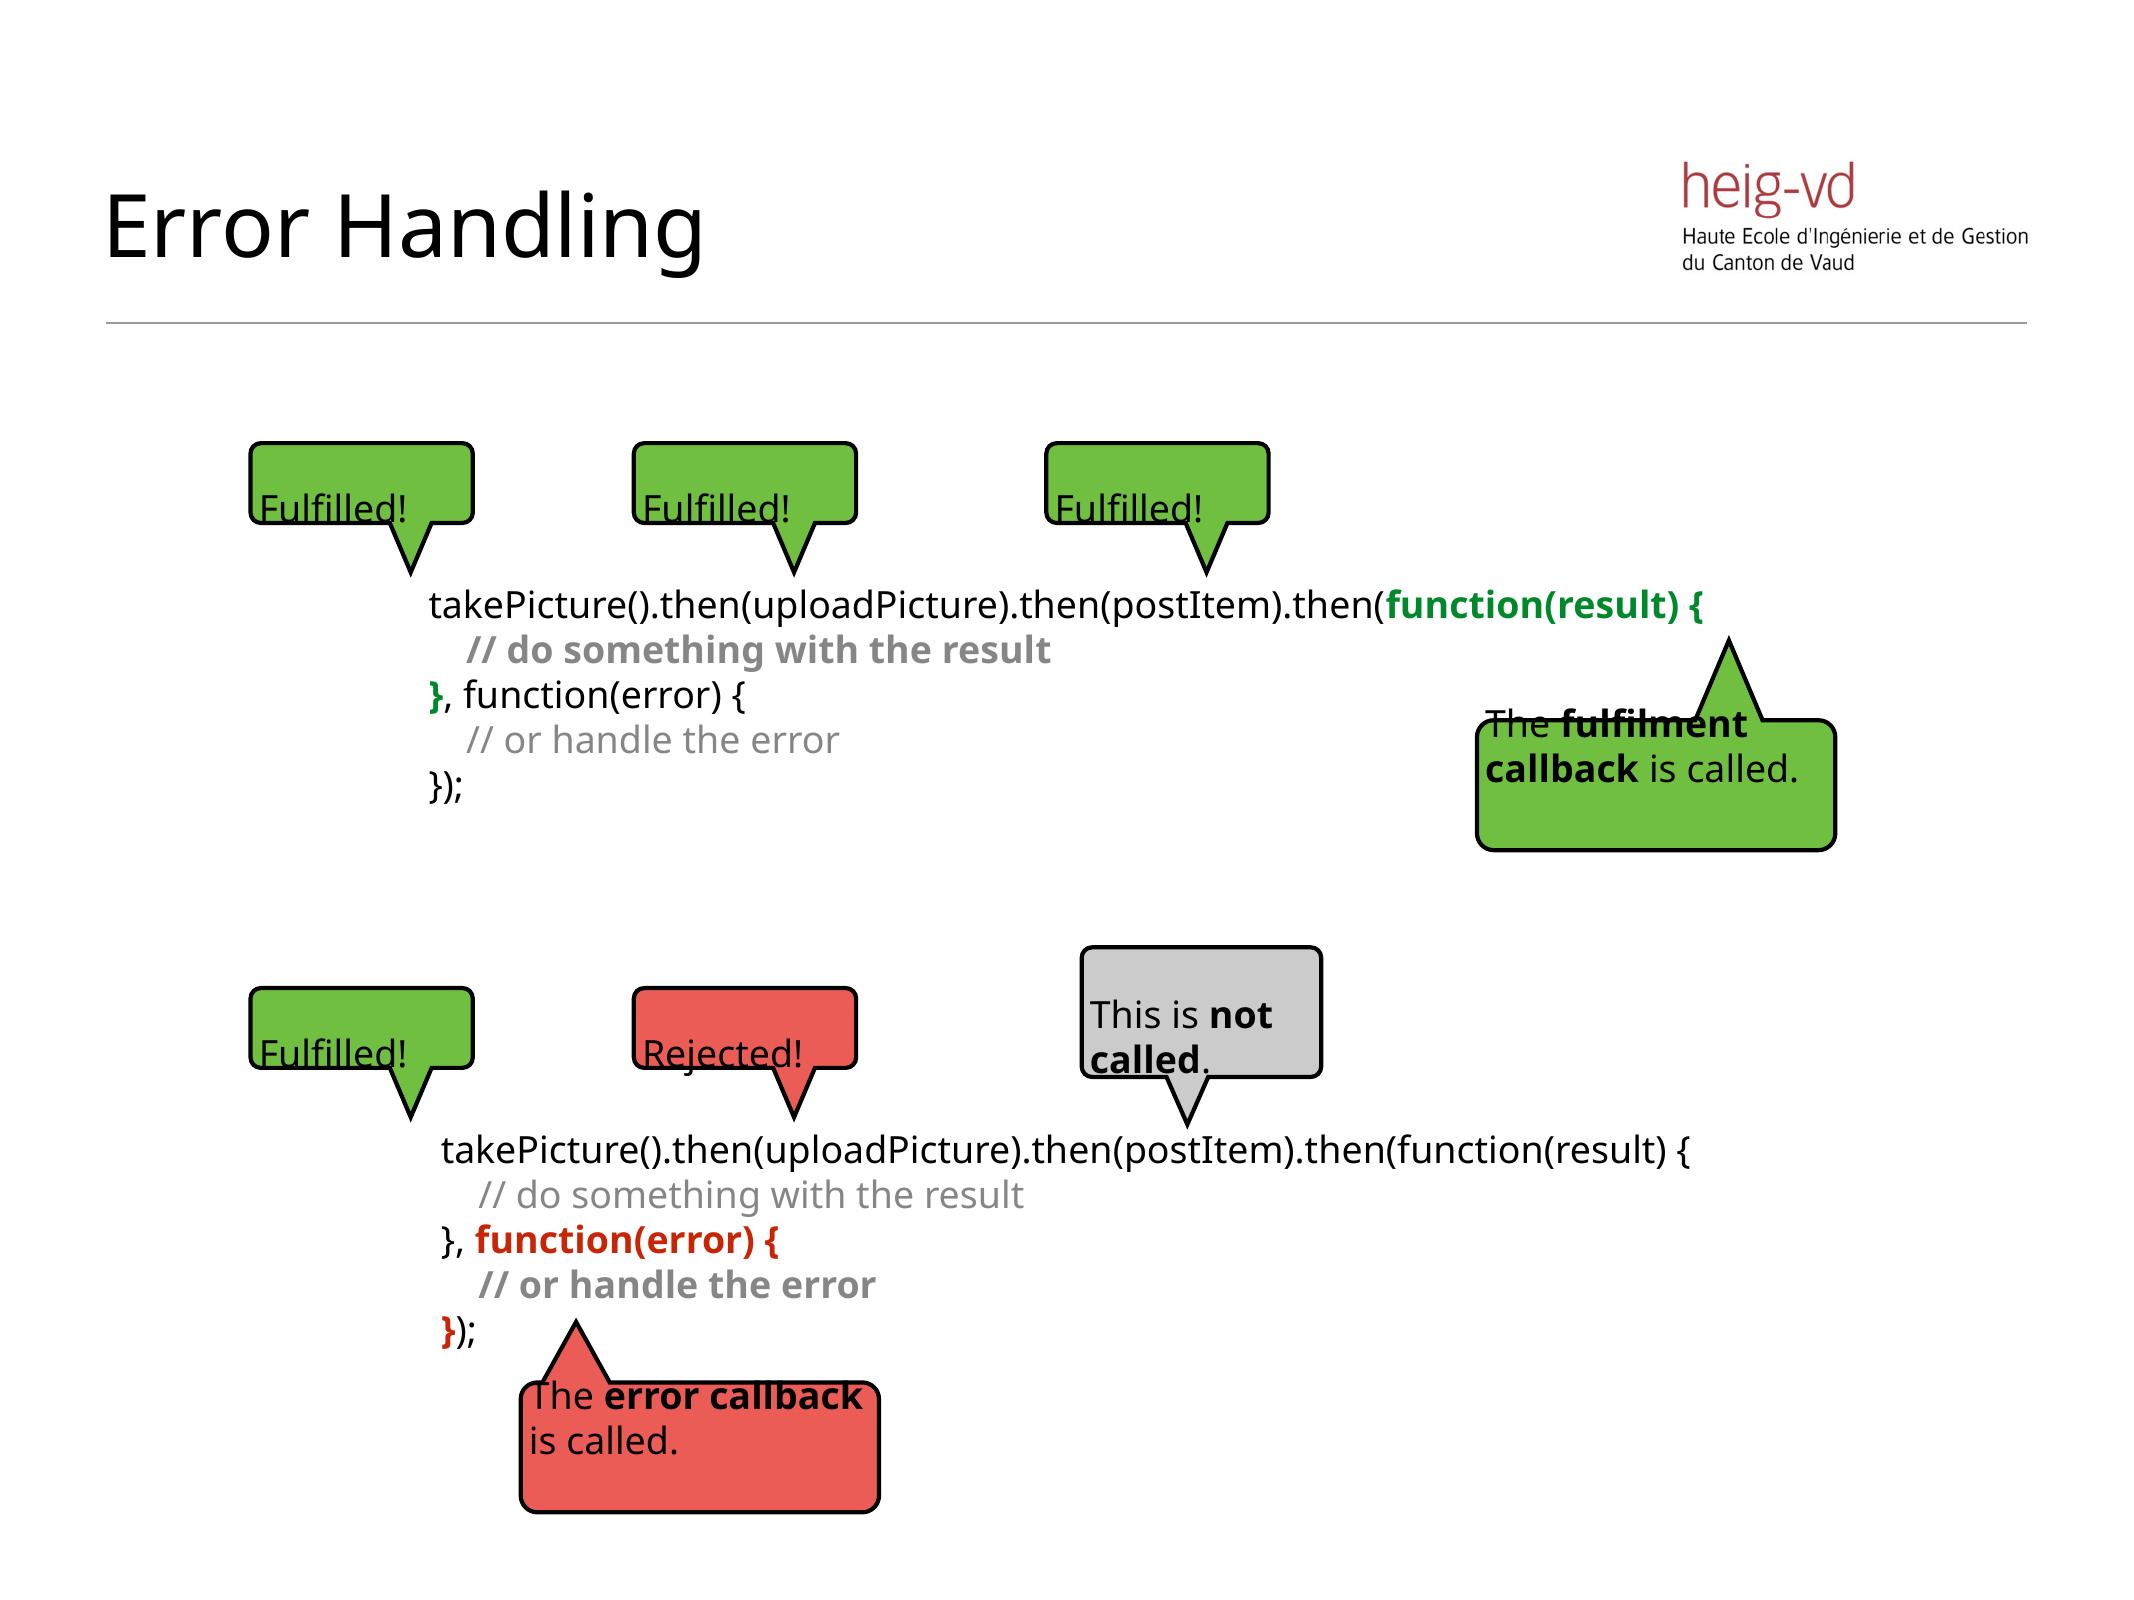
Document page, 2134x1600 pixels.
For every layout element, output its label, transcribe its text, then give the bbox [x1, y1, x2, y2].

text_box takePicture().then(uploadPicture).then(postItem).then(function(result) { // do something with the result }, function(error) { // or handle the error }); [432, 1117, 1701, 1360]
text_box This is not called. [1081, 947, 1322, 1125]
text_box Fulfilled! [250, 443, 473, 573]
text_box takePicture().then(uploadPicture).then(postItem).then(function(result) { // do something with the result }, function(error) { // or handle the error }); [420, 572, 1714, 815]
title Error Handling [93, 54, 2040, 284]
text_box The error callback is called. [520, 1321, 880, 1513]
text_box Rejected! [633, 988, 857, 1118]
text_box Fulfilled! [250, 988, 473, 1118]
text_box Fulfilled! [1046, 443, 1269, 573]
text_box The fulfilment callback is called. [1476, 640, 1836, 851]
text_box Fulfilled! [633, 443, 857, 573]
